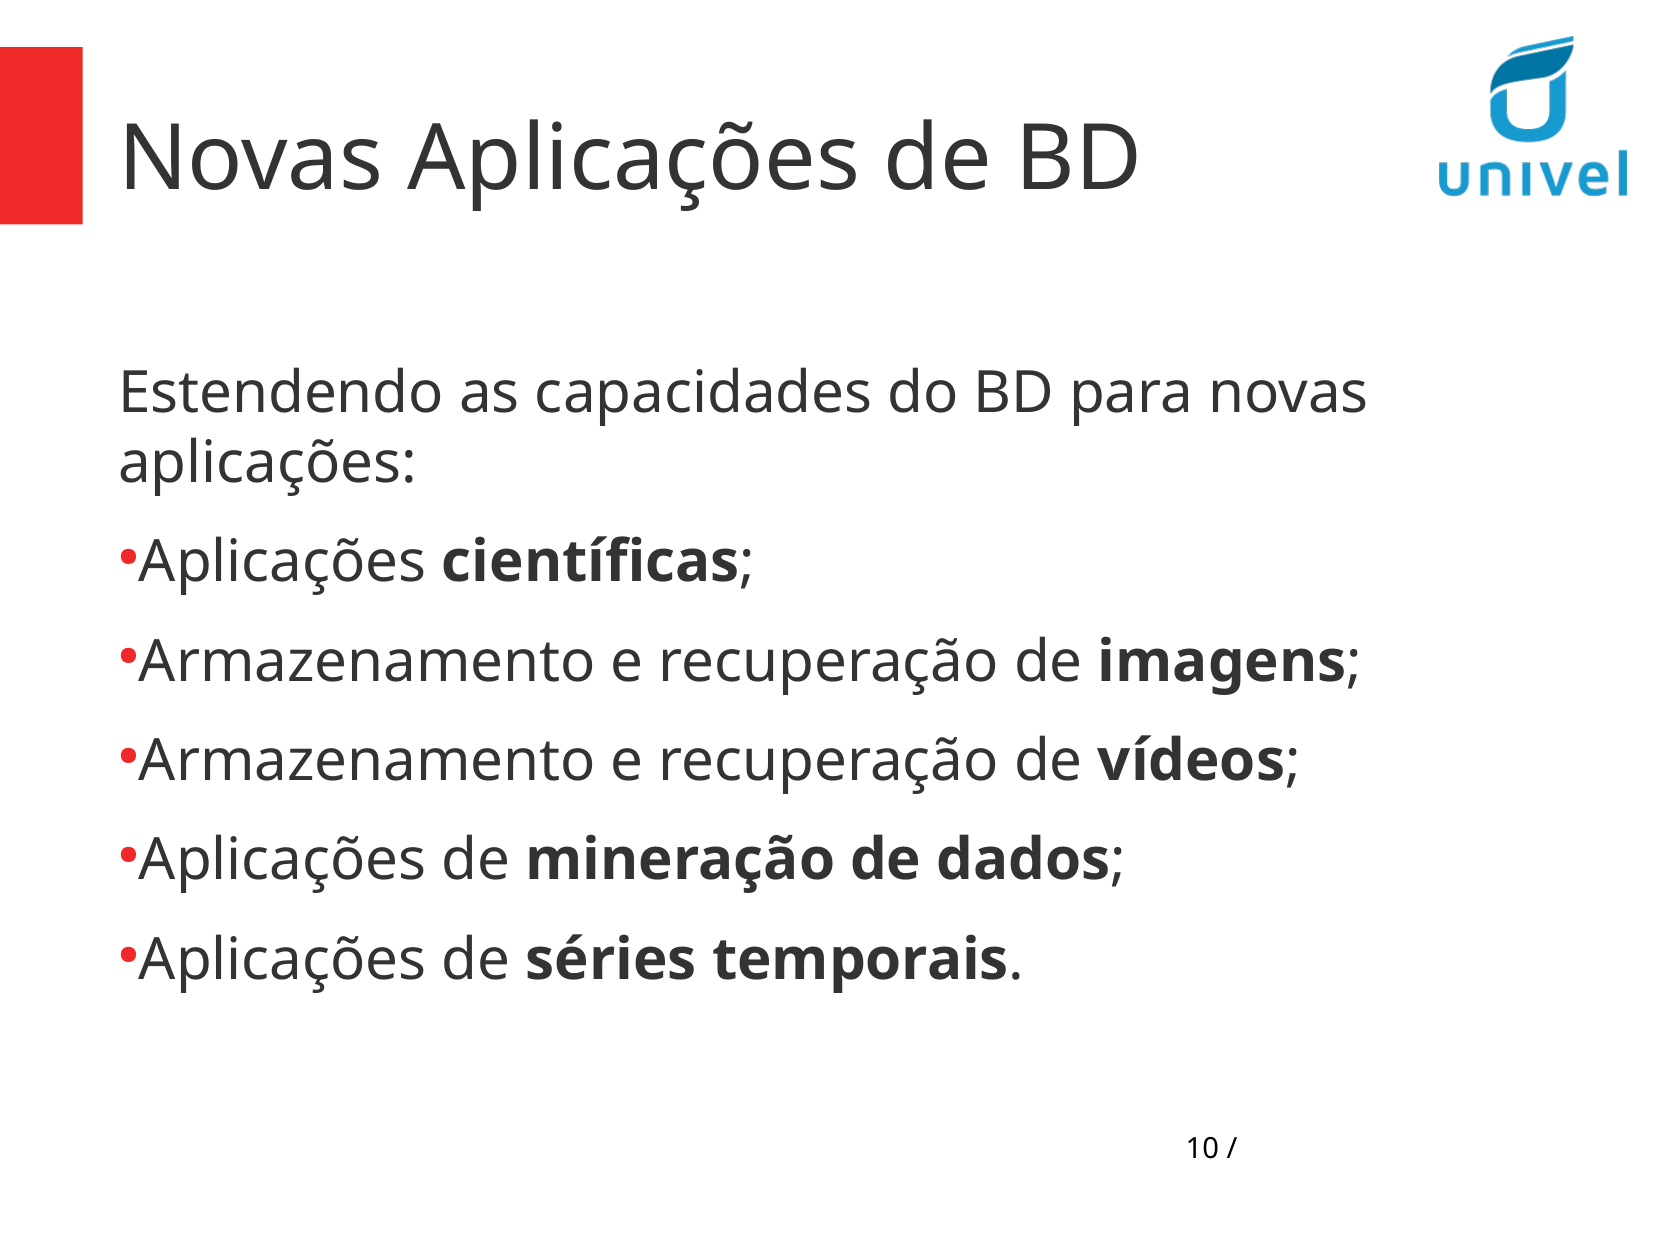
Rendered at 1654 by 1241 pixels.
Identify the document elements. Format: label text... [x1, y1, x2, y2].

title Novas Aplicações de BD [118, 27, 1571, 278]
list Estendendo as capacidades do BD para novas aplicações: Aplicações científicas; Armazenamento e recuperação de imagens; Armazenamento e recuperação de vídeos; Aplicações de mineração de dados; Aplicações de séries temporais. [118, 354, 1536, 1074]
text_box / [1185, 1129, 1571, 1216]
